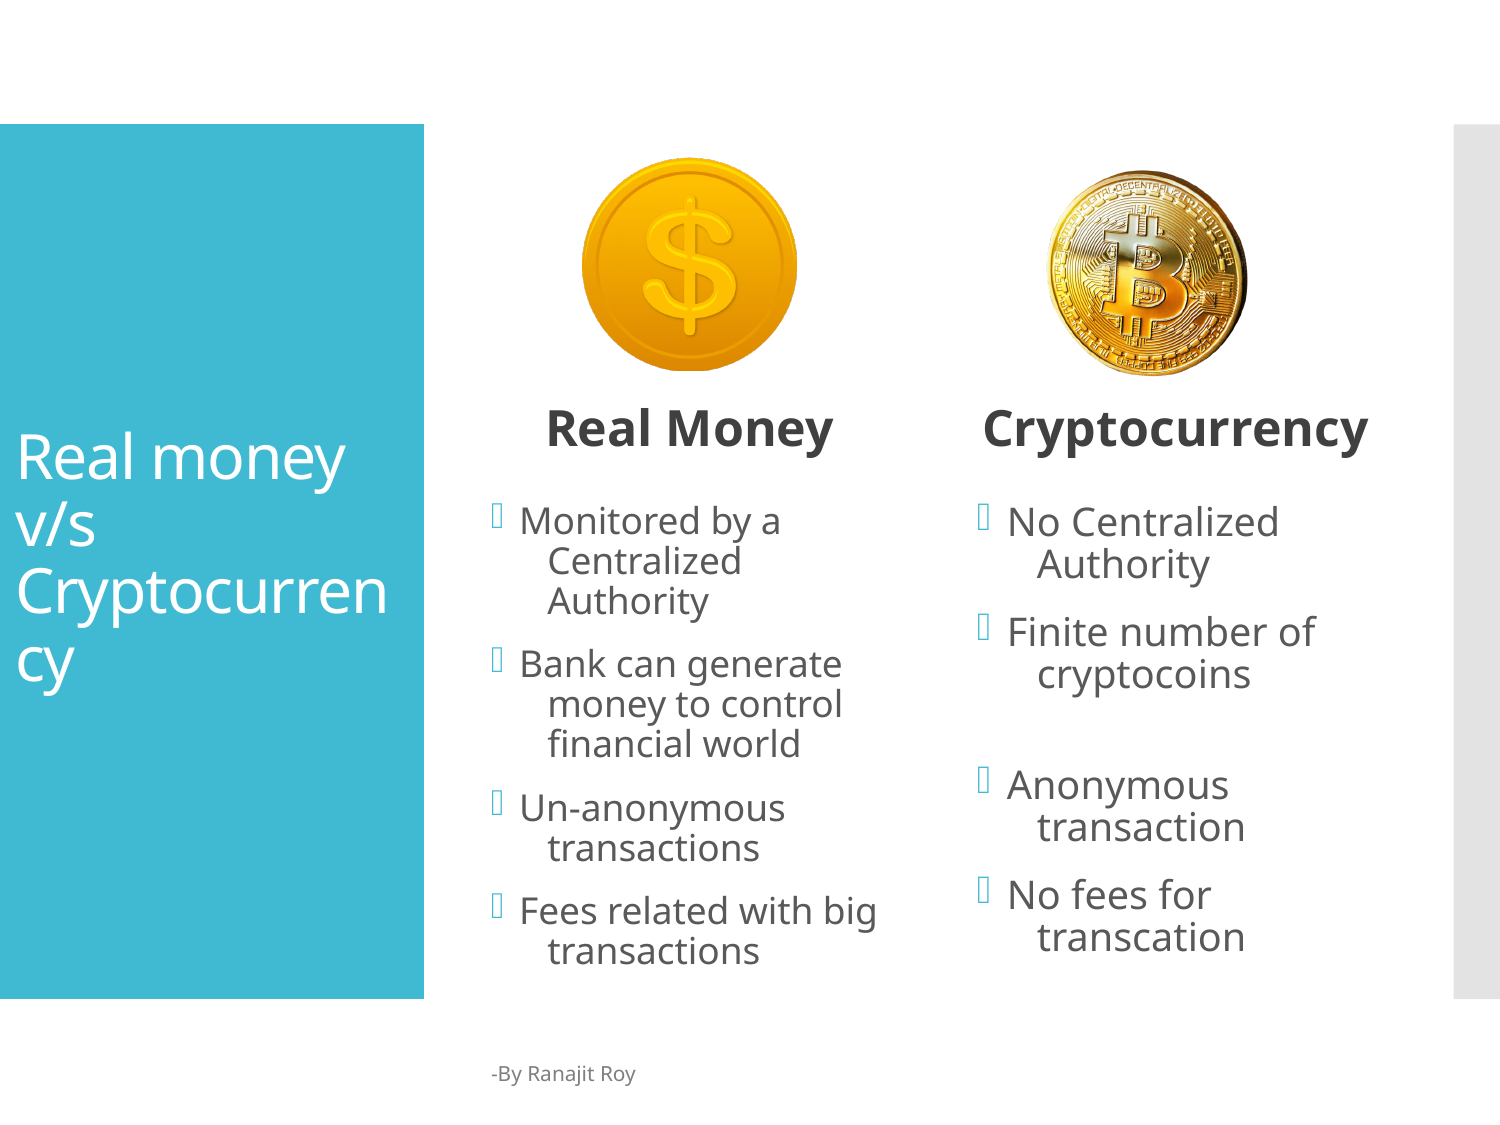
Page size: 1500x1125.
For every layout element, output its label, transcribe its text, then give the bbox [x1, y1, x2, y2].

picture [1029, 157, 1263, 389]
list No Centralized Authority Finite number of cryptocoins Anonymous transaction No fees for transcation [961, 494, 1390, 983]
text_box Real Money [475, 388, 904, 465]
picture [582, 157, 797, 371]
text_box Cryptocurrency [961, 388, 1390, 465]
title Real money v/s Cryptocurrency [0, 182, 418, 938]
text_box -By Ranajit Roy [476, 1042, 1204, 1103]
list Monitored by a Centralized Authority Bank can generate money to control financial world Un-anonymous transactions Fees related with big transactions [475, 494, 904, 983]
